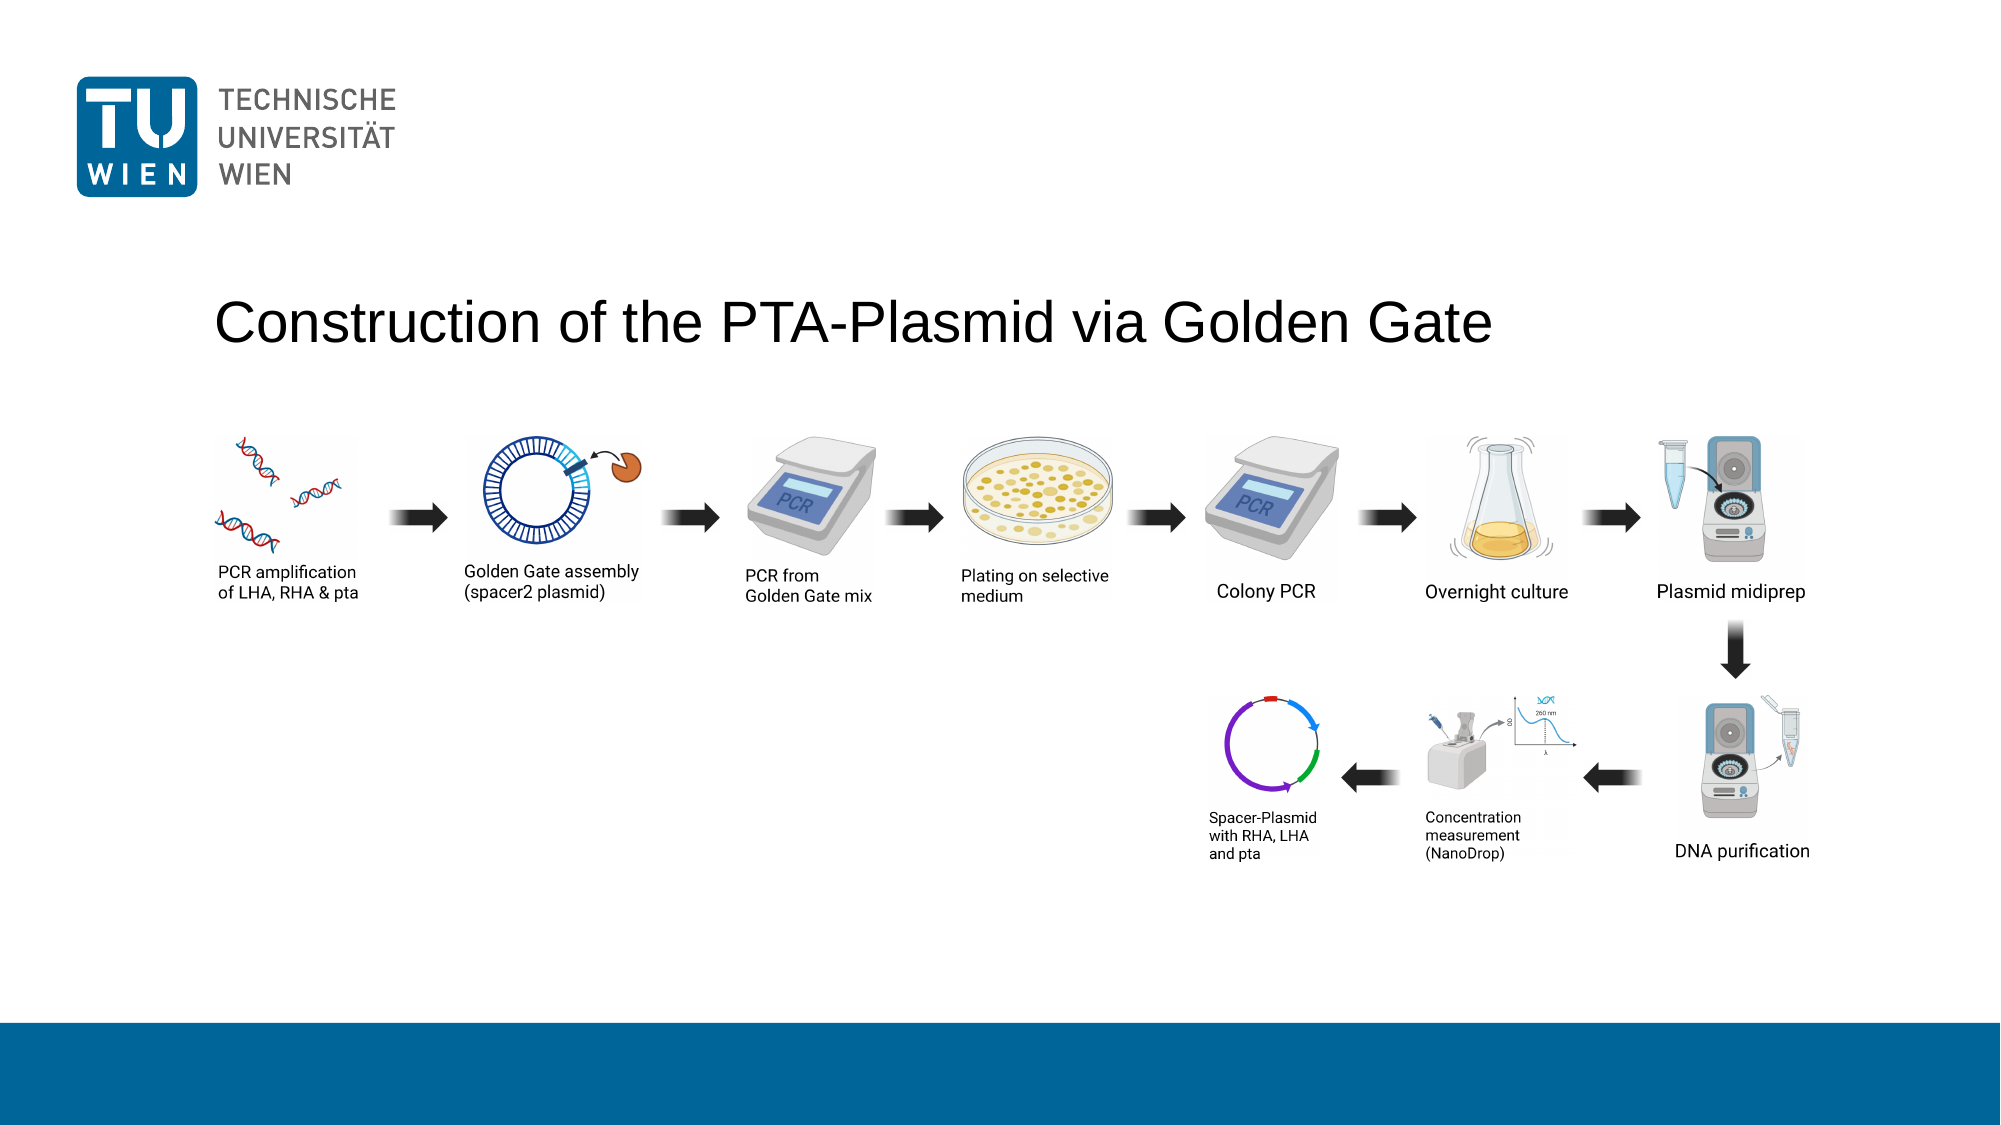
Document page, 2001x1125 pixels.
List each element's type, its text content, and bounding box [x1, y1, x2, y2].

picture [1426, 436, 1568, 602]
picture [1676, 695, 1809, 861]
picture [1126, 502, 1186, 533]
picture [962, 436, 1113, 602]
title Construction of the PTA-Plasmid via Golden Gate [214, 254, 1922, 391]
picture [214, 436, 358, 602]
picture [465, 436, 642, 602]
picture [1720, 619, 1751, 679]
picture [1205, 436, 1339, 602]
picture [388, 502, 448, 533]
picture [1357, 502, 1417, 533]
picture [746, 436, 876, 602]
picture [884, 502, 944, 533]
picture [1658, 436, 1805, 602]
picture [1581, 502, 1641, 533]
picture [1583, 762, 1643, 793]
picture [1341, 762, 1401, 793]
picture [660, 502, 720, 533]
picture [1209, 696, 1320, 862]
picture [1426, 696, 1577, 862]
